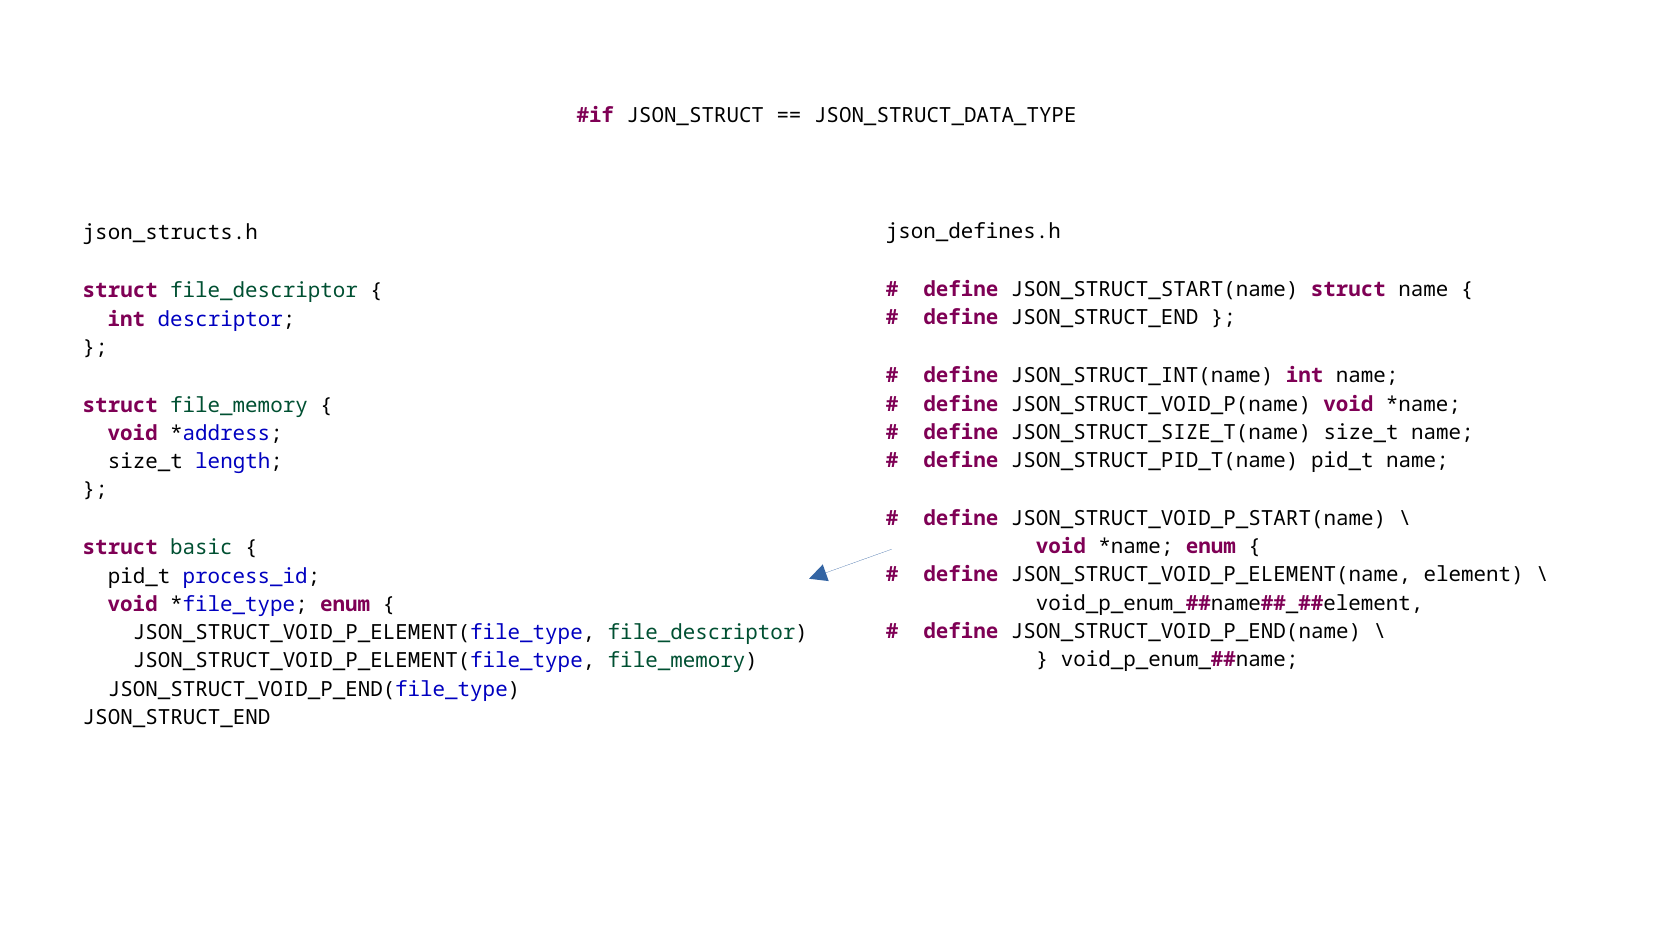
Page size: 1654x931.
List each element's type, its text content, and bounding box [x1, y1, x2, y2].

title #if JSON_STRUCT == JSON_STRUCT_DATA_TYPE [82, 37, 1571, 193]
list json_defines.h # define JSON_STRUCT_START(name) struct name { # define JSON_STRUCT_END }; # define JSON_STRUCT_INT(name) int name; # define JSON_STRUCT_VOID_P(name) void *name; # define JSON_STRUCT_SIZE_T(name) size_t name; # define JSON_STRUCT_PID_T(name) pid_t name; # define JSON_STRUCT_VOID_P_START(name) \ void *name; enum { # define JSON_STRUCT_VOID_P_ELEMENT(name, element) \ void_p_enum_##name##_##element, # define JSON_STRUCT_VOID_P_END(name) \ } void_p_enum_##name; [885, 216, 1571, 756]
list json_structs.h struct file_descriptor { int descriptor; }; struct file_memory { void *address; size_t length; }; struct basic { pid_t process_id; void *file_type; enum { JSON_STRUCT_VOID_P_ELEMENT(file_type, file_descriptor) JSON_STRUCT_VOID_P_ELEMENT(file_type, file_memory) JSON_STRUCT_VOID_P_END(file_type) JSON_STRUCT_END [82, 217, 827, 758]
